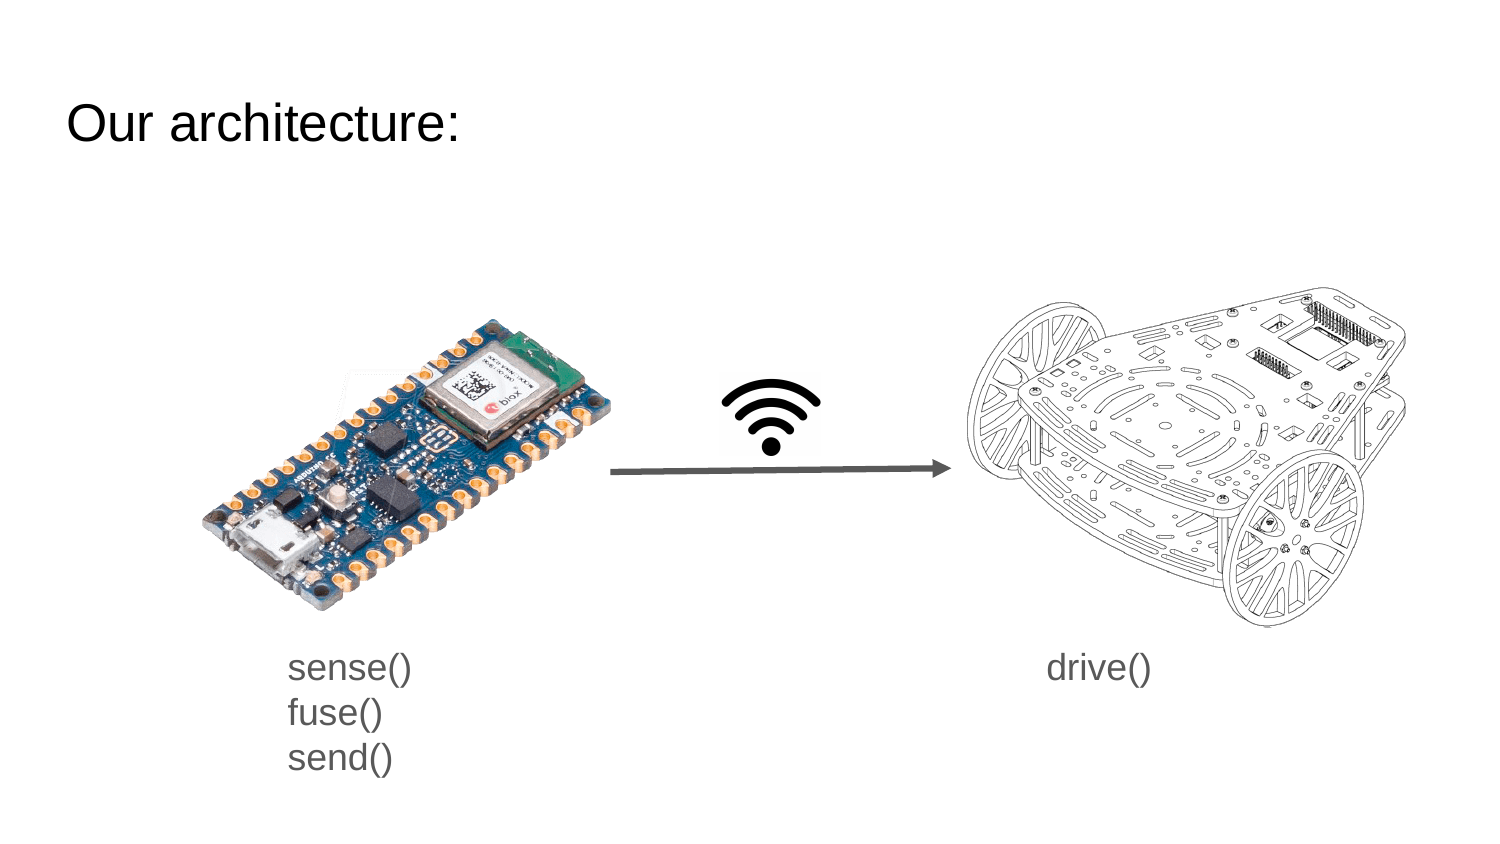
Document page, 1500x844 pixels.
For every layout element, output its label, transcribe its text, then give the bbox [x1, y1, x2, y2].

picture [965, 286, 1409, 628]
text_box drive() [1031, 628, 1208, 722]
picture [202, 318, 611, 612]
title Our architecture: [51, 72, 1449, 167]
text_box sense() fuse() send() [272, 627, 664, 784]
picture [719, 372, 821, 456]
